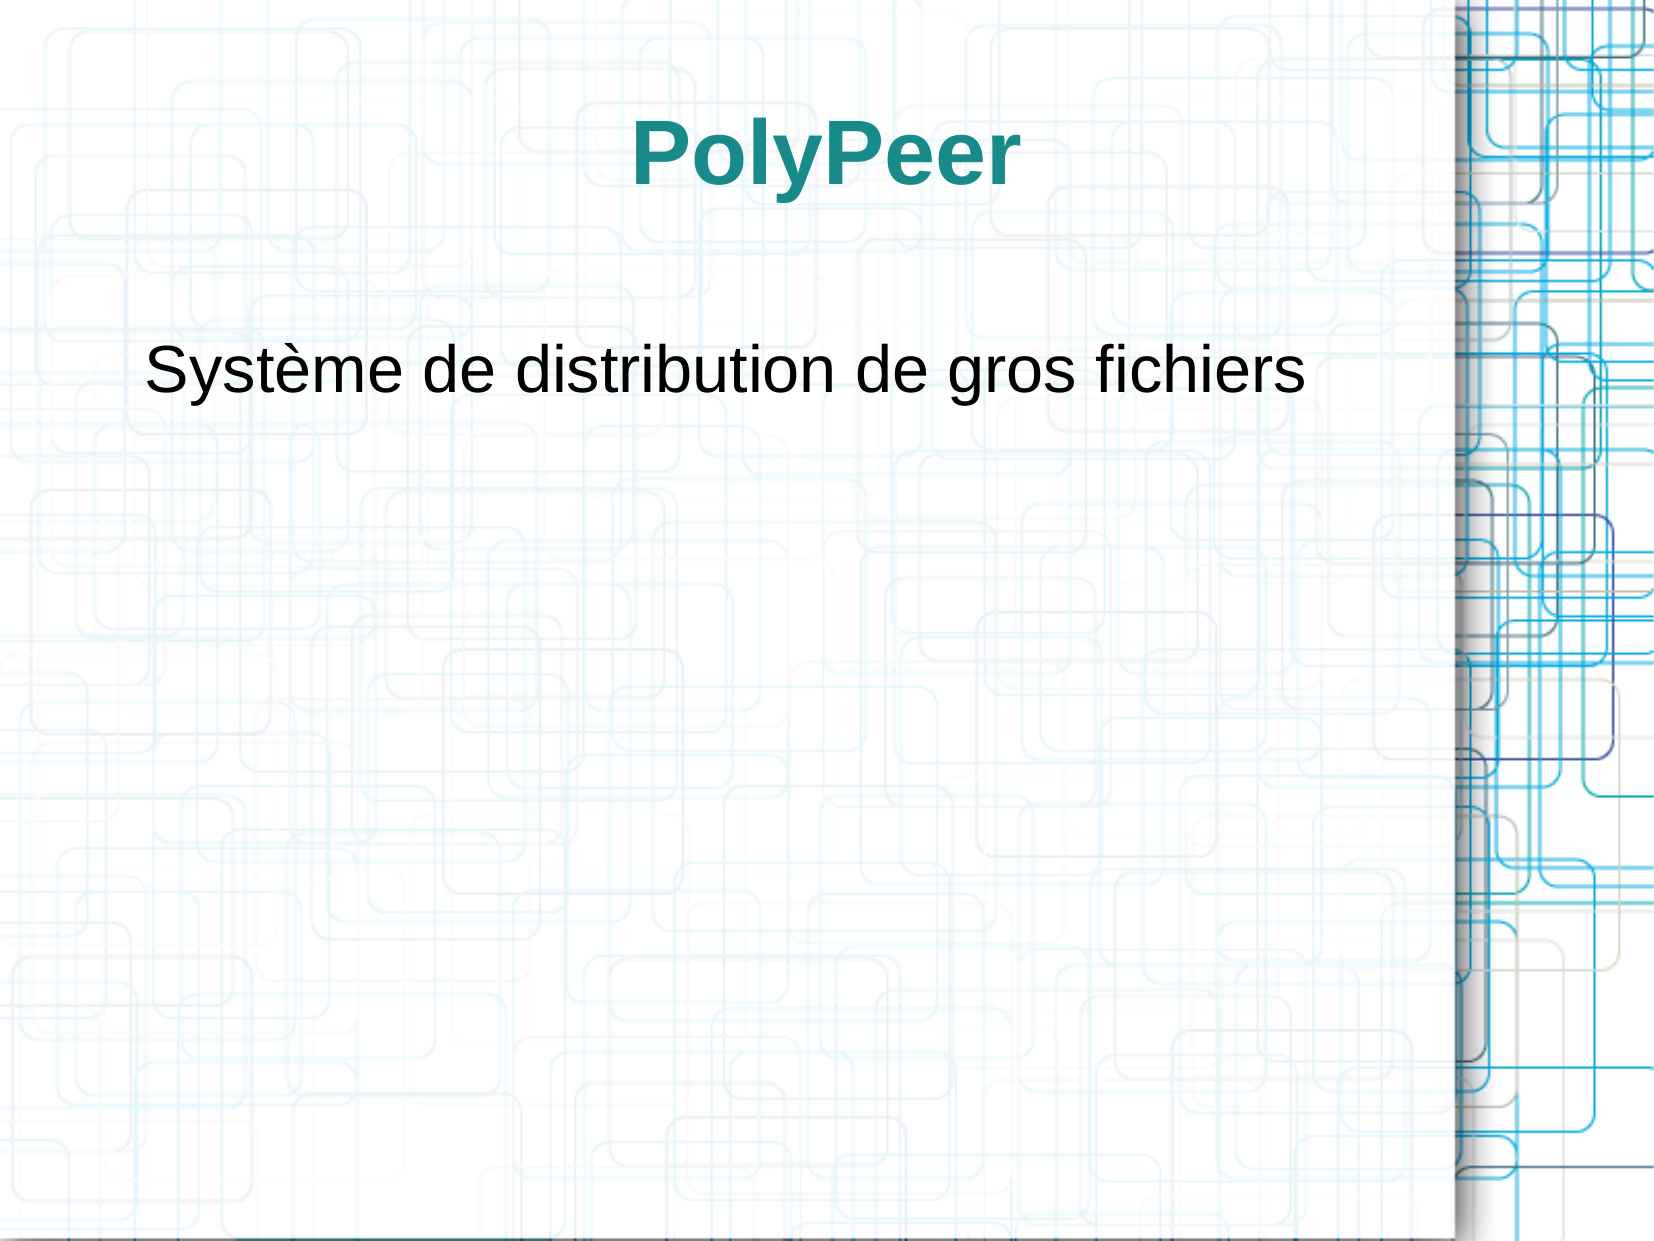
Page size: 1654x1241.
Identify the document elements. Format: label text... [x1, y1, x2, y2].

picture [0, 0, 1654, 1241]
title PolyPeer [82, 49, 1571, 257]
subtitle Système de distribution de gros fichiers [94, 290, 1359, 449]
